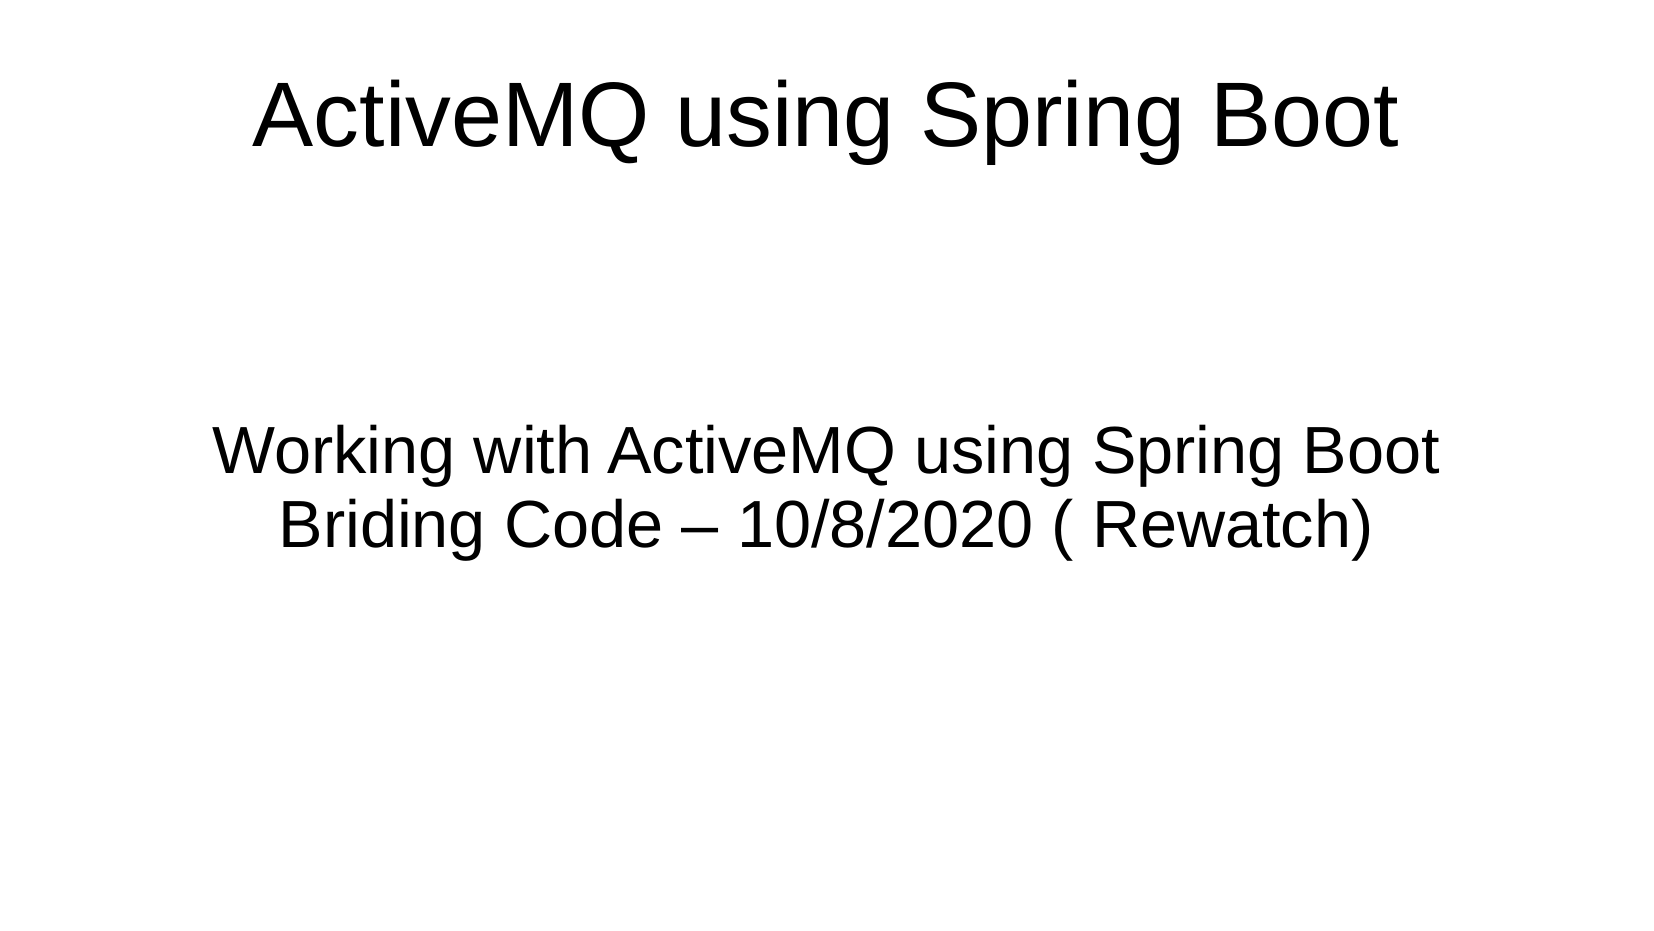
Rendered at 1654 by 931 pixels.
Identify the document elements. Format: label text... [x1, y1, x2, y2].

title ActiveMQ using Spring Boot [82, 37, 1571, 193]
subtitle Working with ActiveMQ using Spring Boot Briding Code – 10/8/2020 ( Rewatch) [82, 217, 1571, 758]
